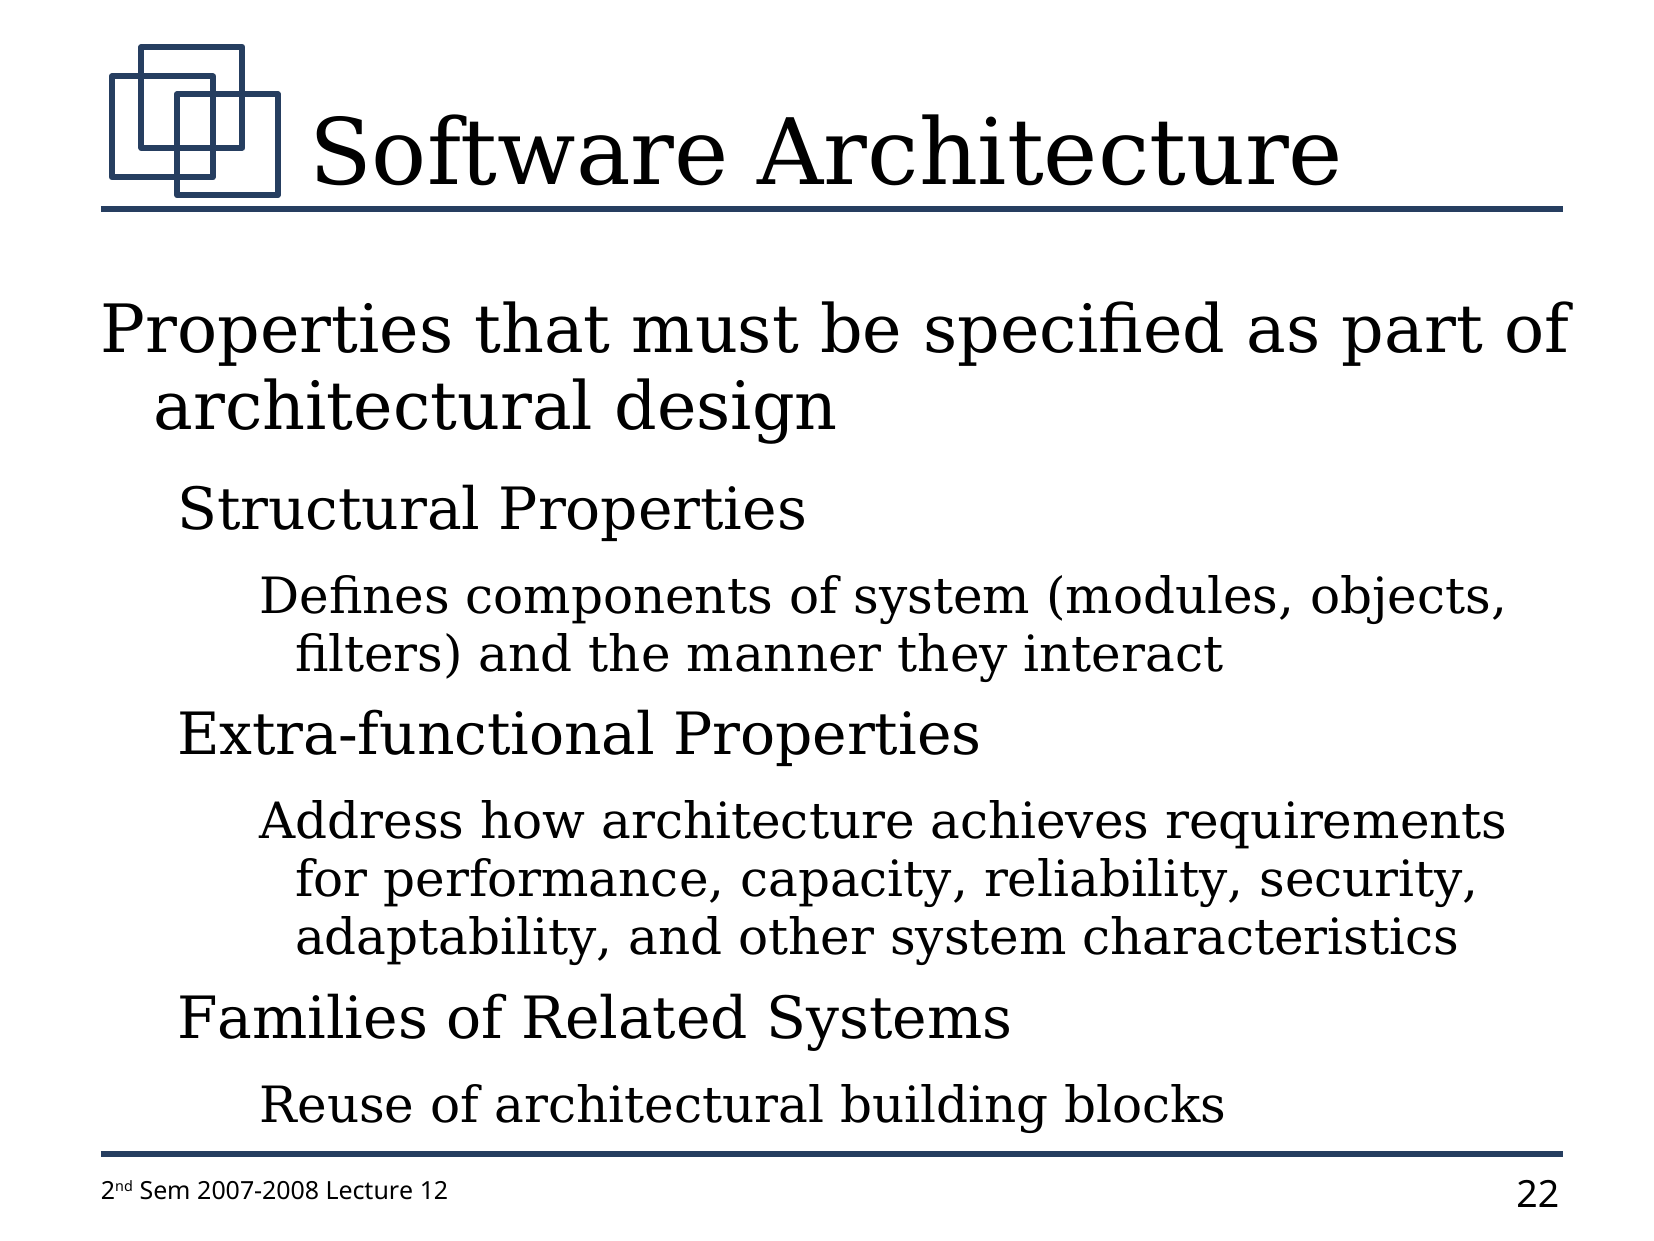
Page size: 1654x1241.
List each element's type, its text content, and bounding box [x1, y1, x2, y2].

title Software Architecture [82, 49, 1571, 257]
list Properties that must be specified as part of architectural design Structural Properties Defines components of system (modules, objects, filters) and the manner they interact Extra-functional Properties Address how architecture achieves requirements for performance, capacity, reliability, security, adaptability, and other system characteristics Families of Related Systems Reuse of architectural building blocks [82, 290, 1571, 1135]
